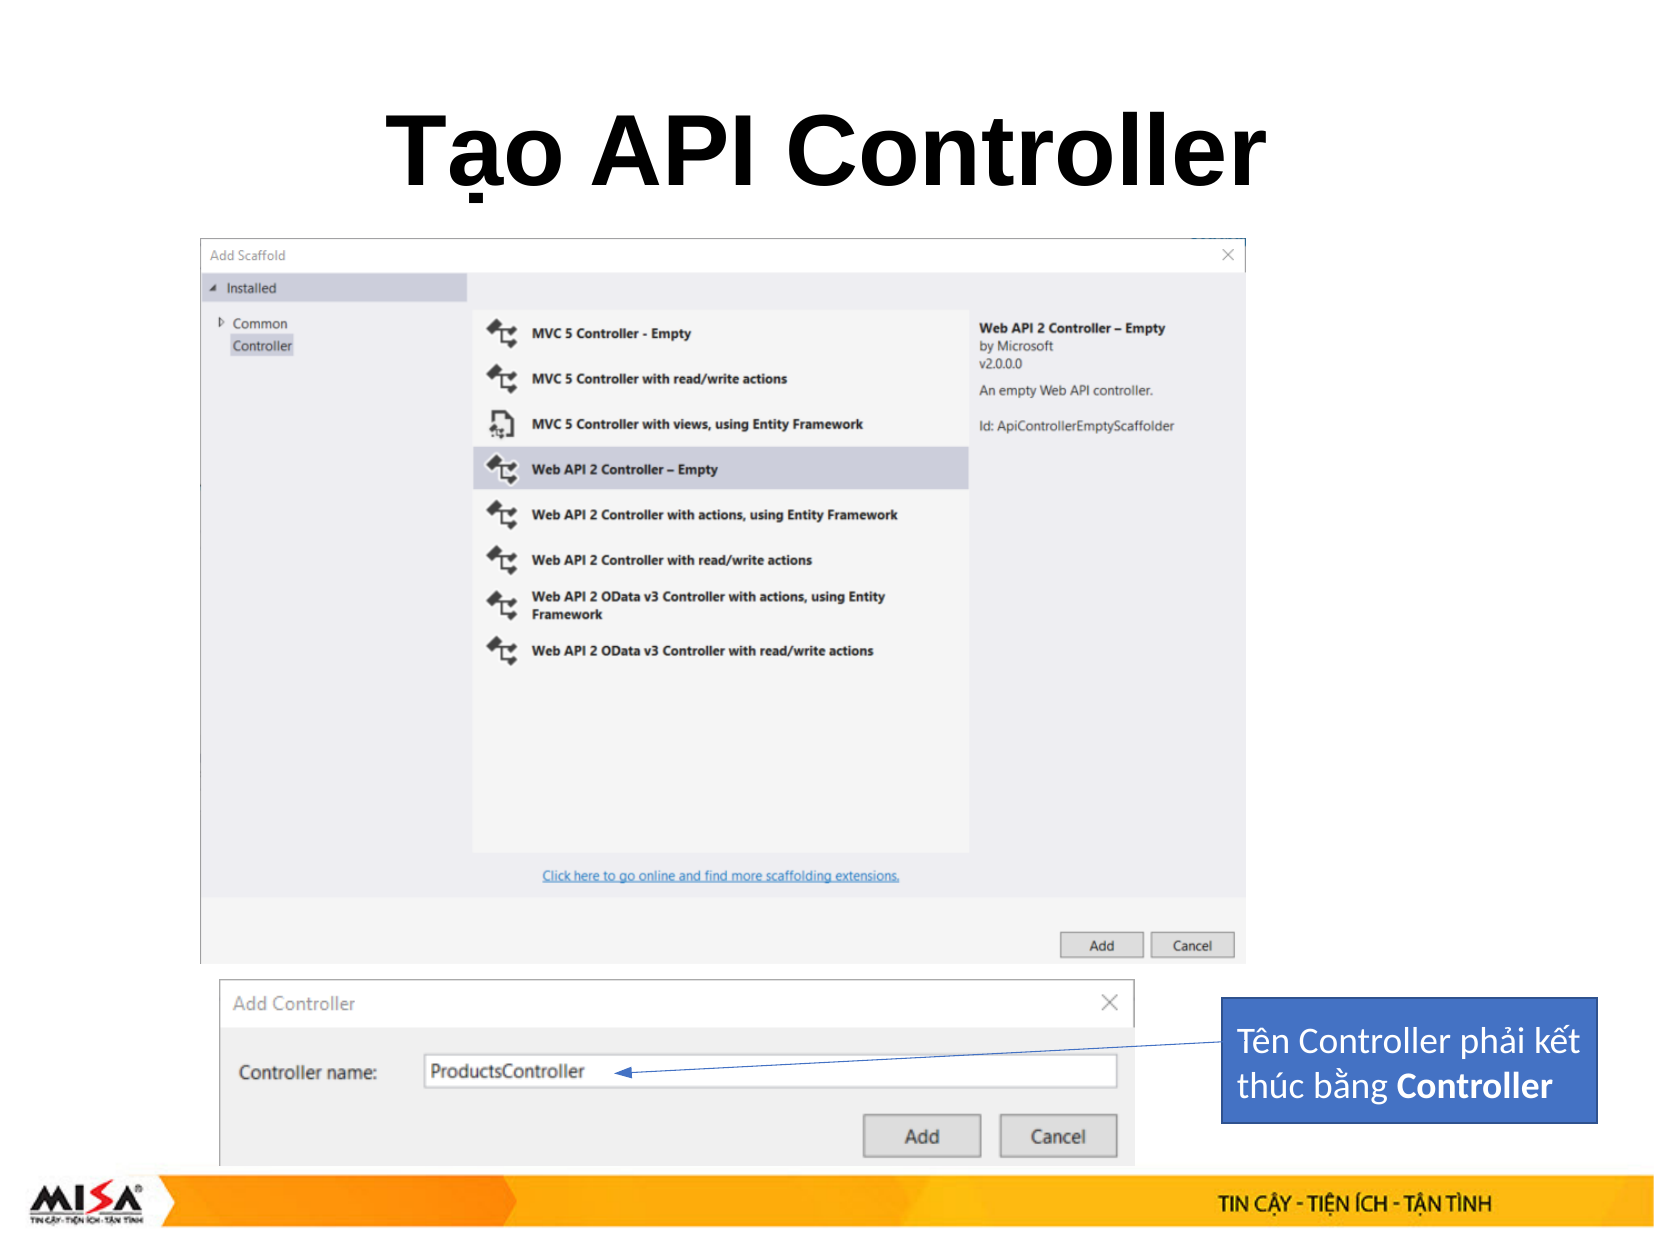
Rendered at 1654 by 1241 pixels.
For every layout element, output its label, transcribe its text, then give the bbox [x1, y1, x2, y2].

text_box Tên Controller phải kết thúc bằng Controller [1222, 998, 1597, 1123]
picture [200, 239, 1246, 964]
title Tạo API Controller [0, 49, 1654, 257]
picture [219, 979, 1135, 1166]
